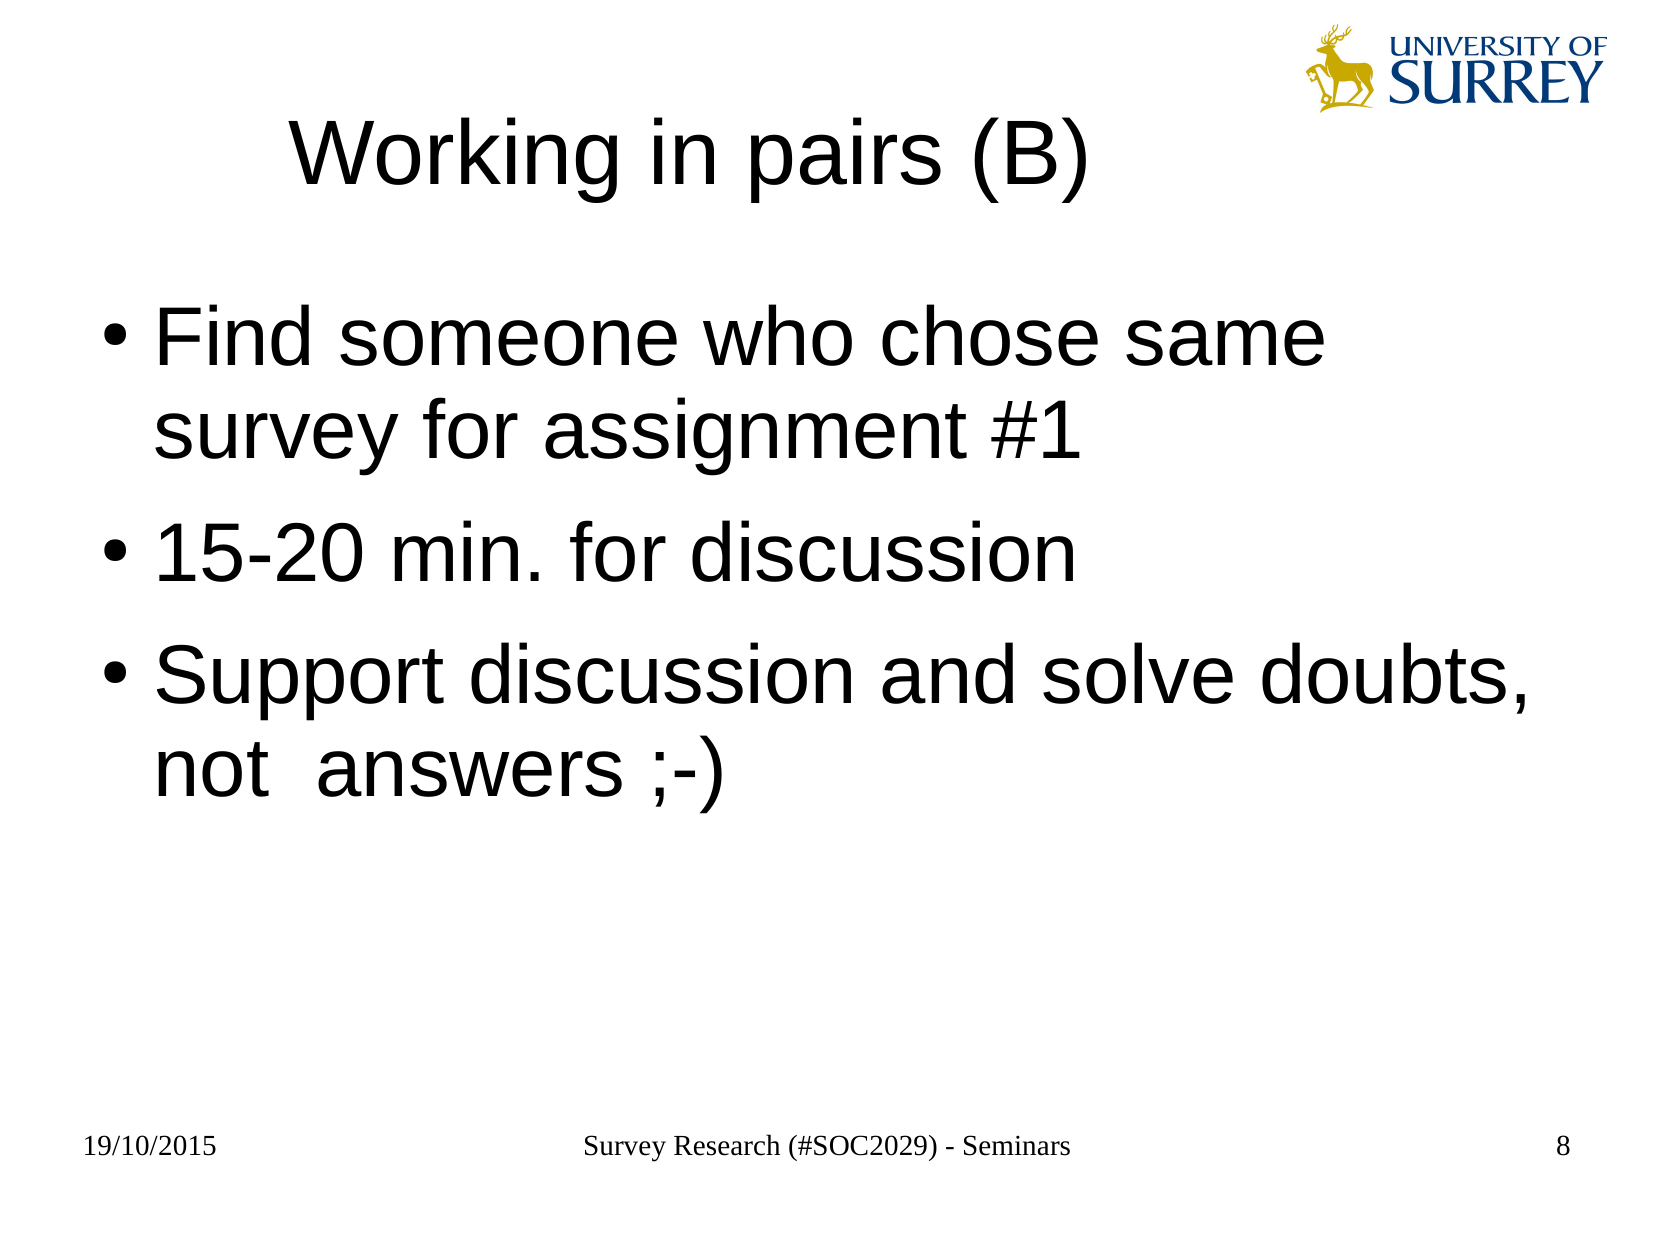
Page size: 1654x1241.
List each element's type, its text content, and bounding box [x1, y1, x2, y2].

list Find someone who chose same survey for assignment #1 15-20 min. for discussion Support discussion and solve doubts, not answers ;-) [82, 290, 1571, 1010]
title Working in pairs (B) [82, 49, 1300, 257]
picture [1306, 23, 1607, 113]
